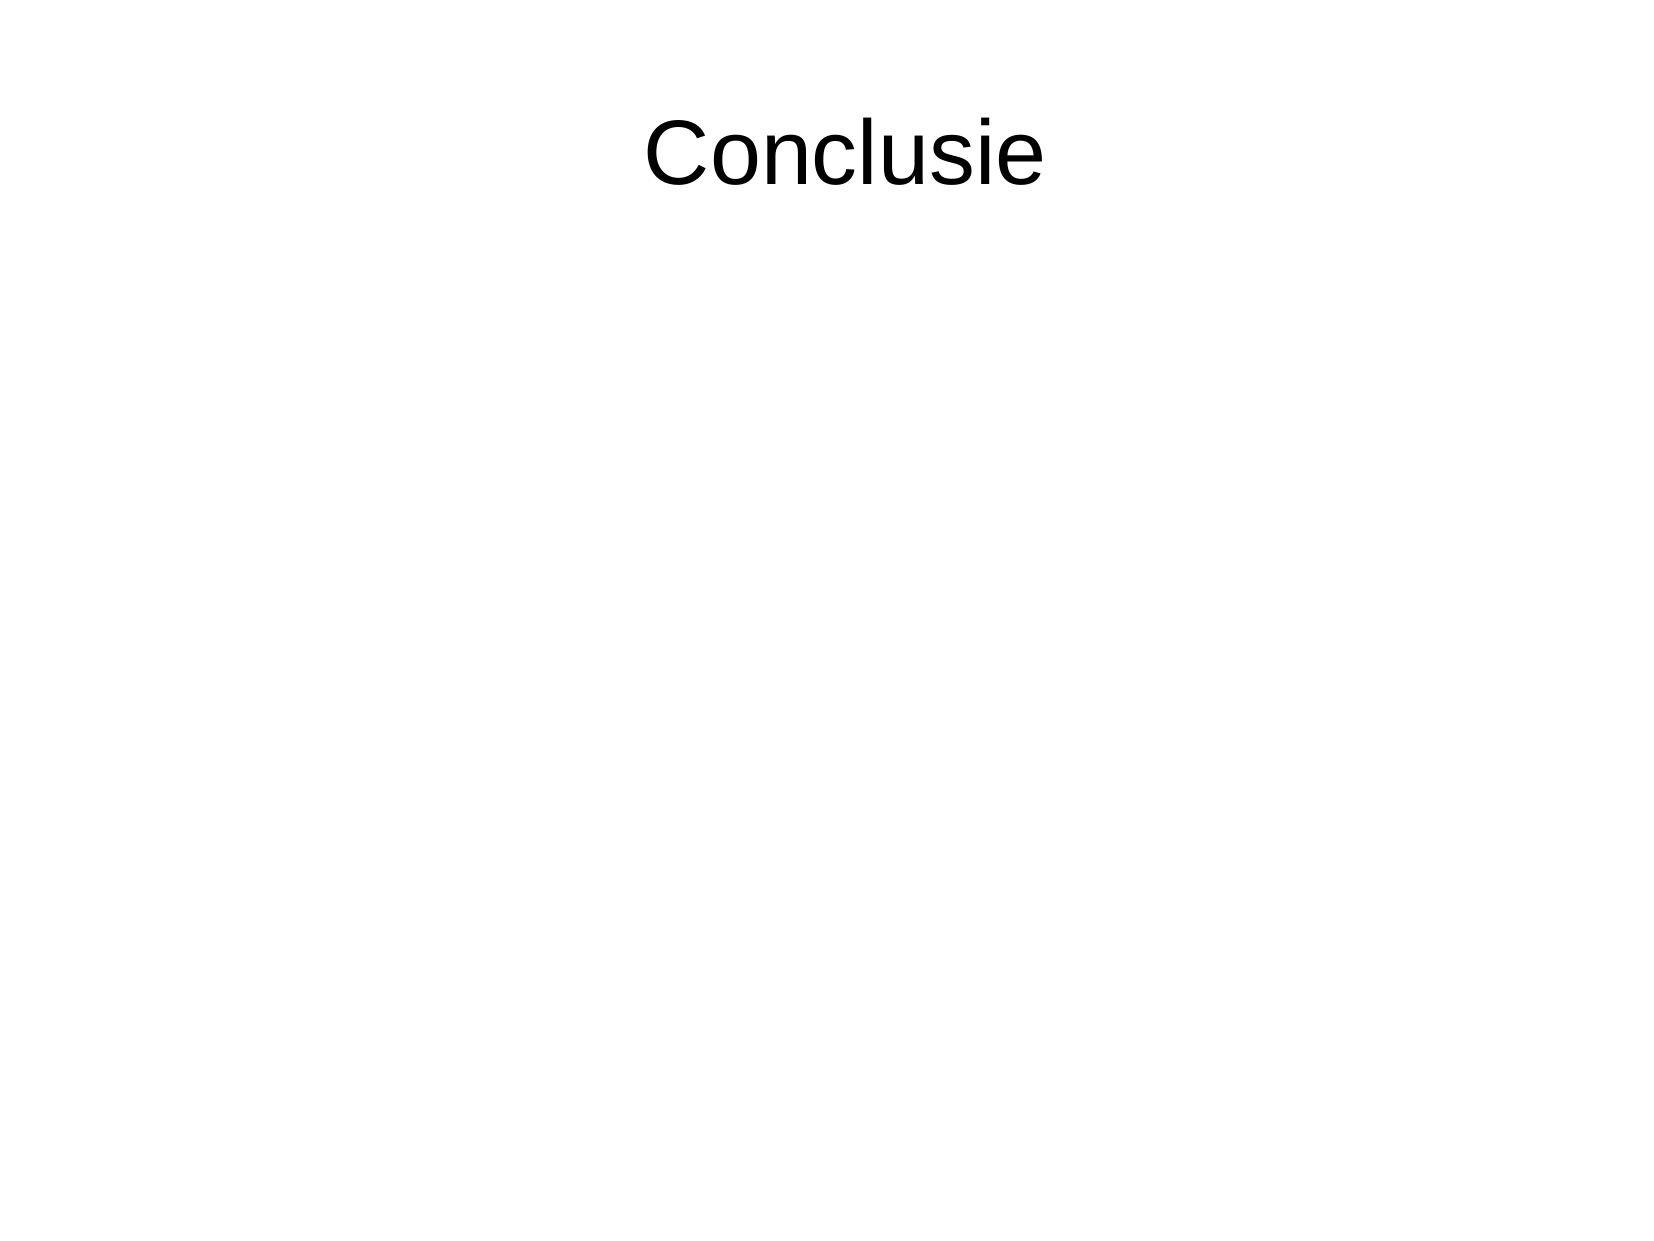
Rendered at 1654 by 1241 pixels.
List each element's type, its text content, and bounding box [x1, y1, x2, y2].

title Conclusie [82, 49, 1571, 257]
